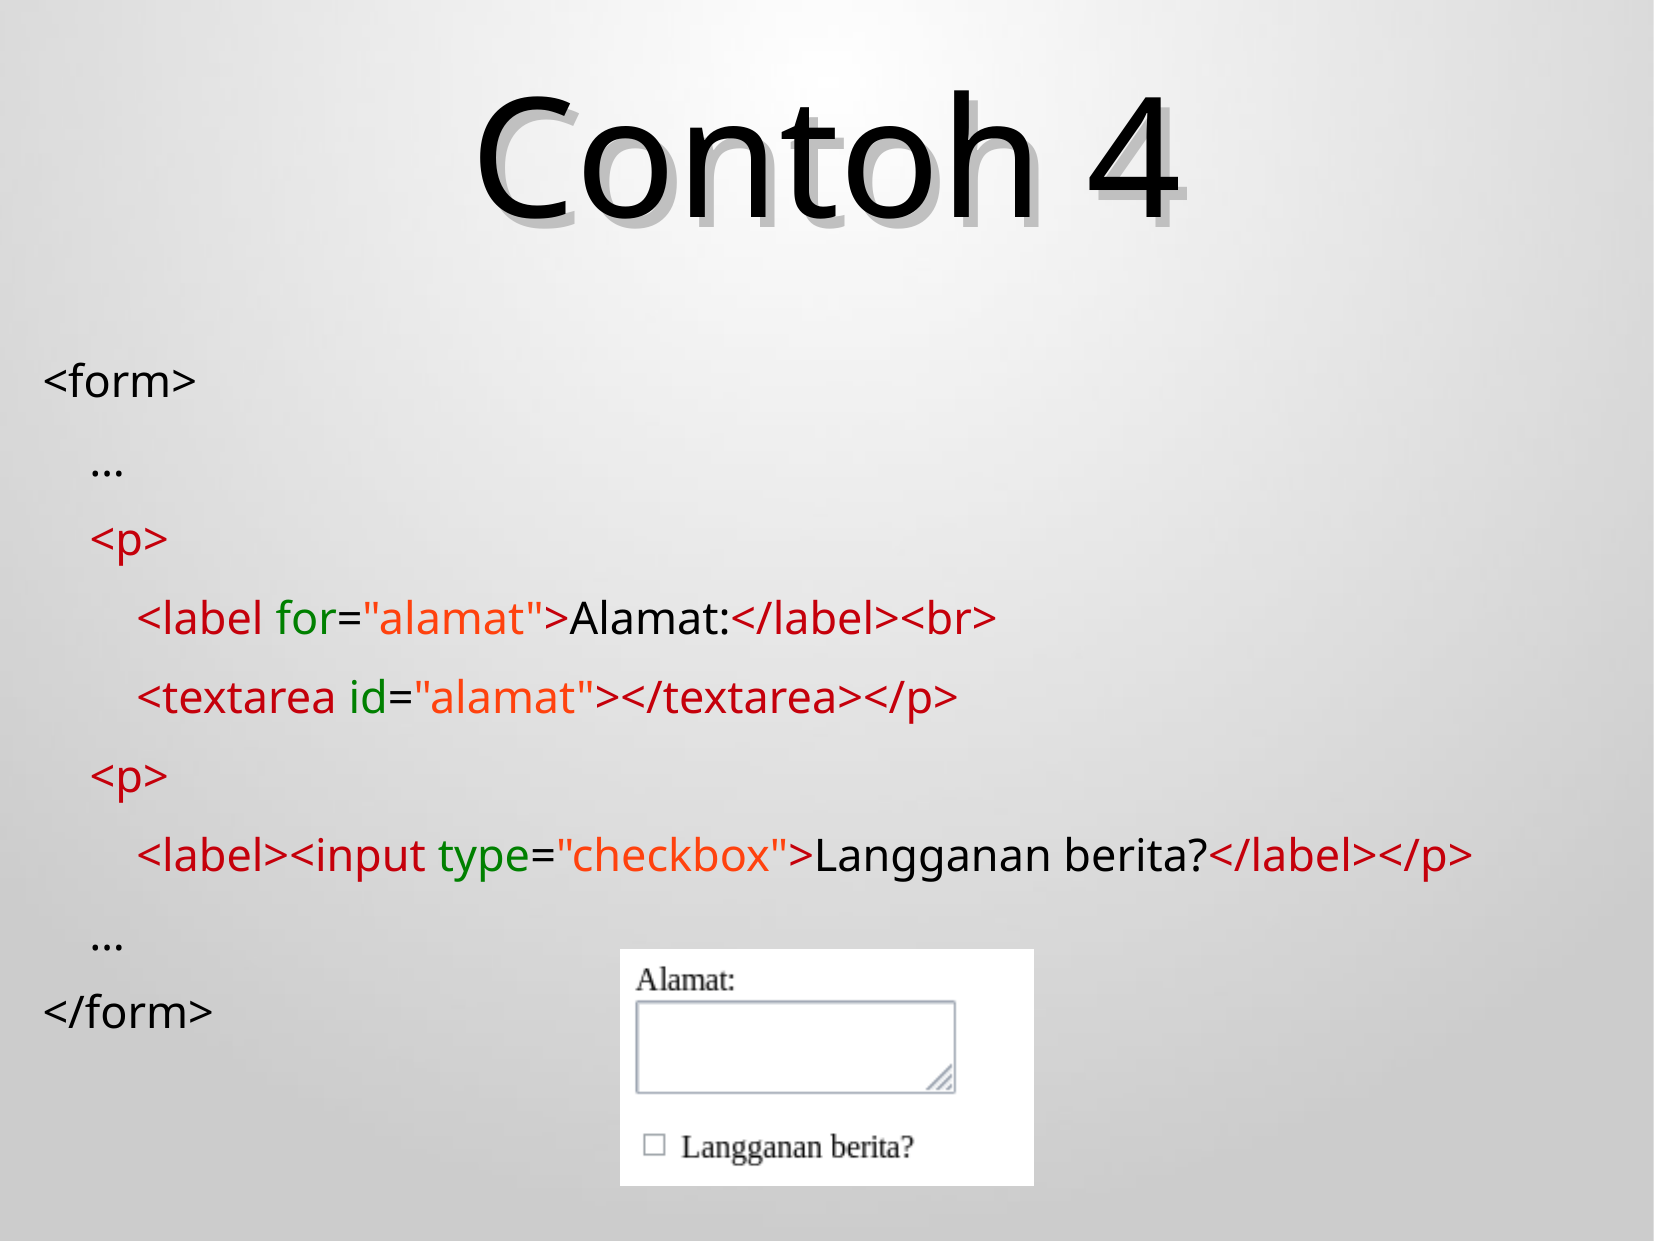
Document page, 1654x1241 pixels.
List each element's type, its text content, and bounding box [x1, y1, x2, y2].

list <form> … <p> <label for="alamat">Alamat:</label><br> <textarea id="alamat"></textarea></p> <p> <label><input type="checkbox">Langganan berita?</label></p> … </form> [0, 349, 1651, 1051]
title Contoh 4 [82, 49, 1571, 257]
picture [0, 0, 1654, 1241]
